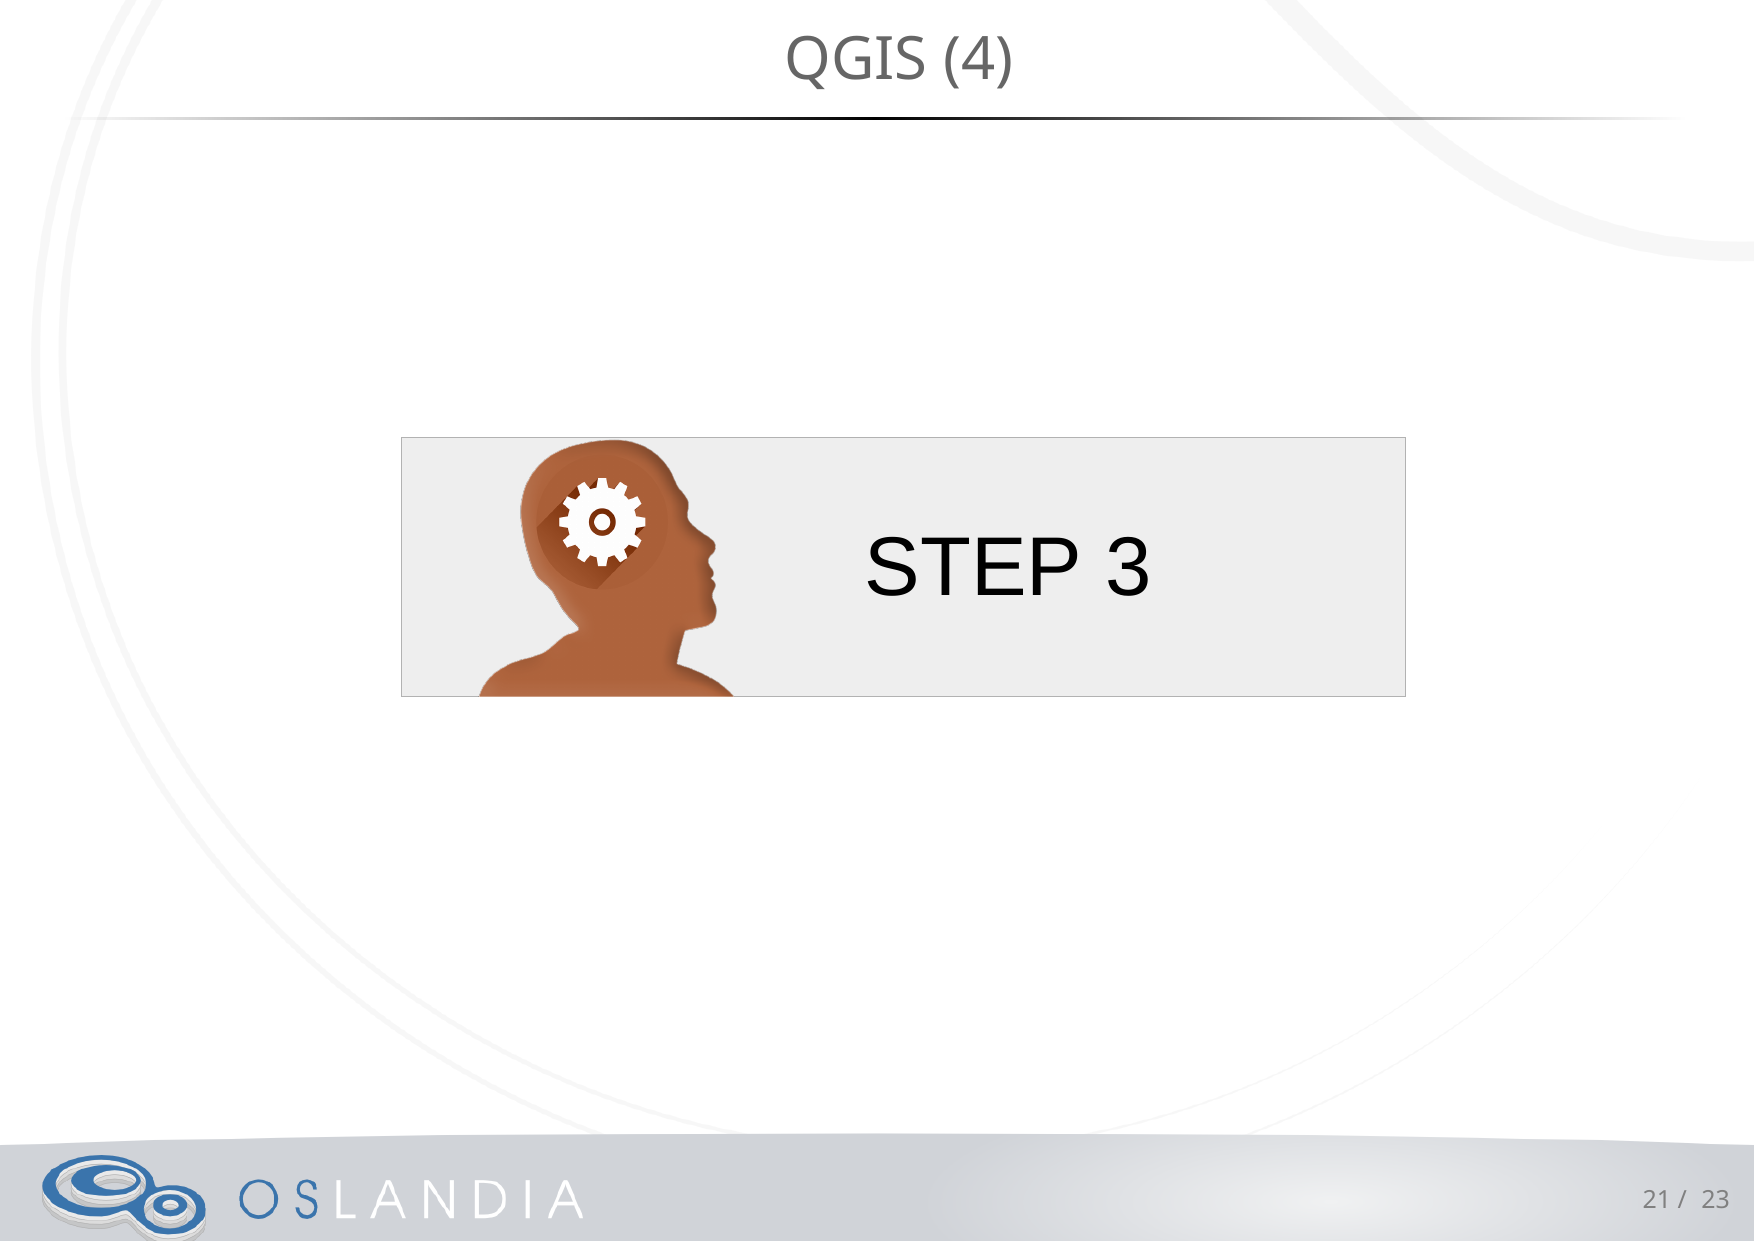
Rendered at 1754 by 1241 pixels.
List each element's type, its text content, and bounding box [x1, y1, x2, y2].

picture [0, 0, 1754, 1241]
text_box STEP 3 [401, 437, 1406, 697]
title QGIS (4) [31, 14, 1754, 98]
